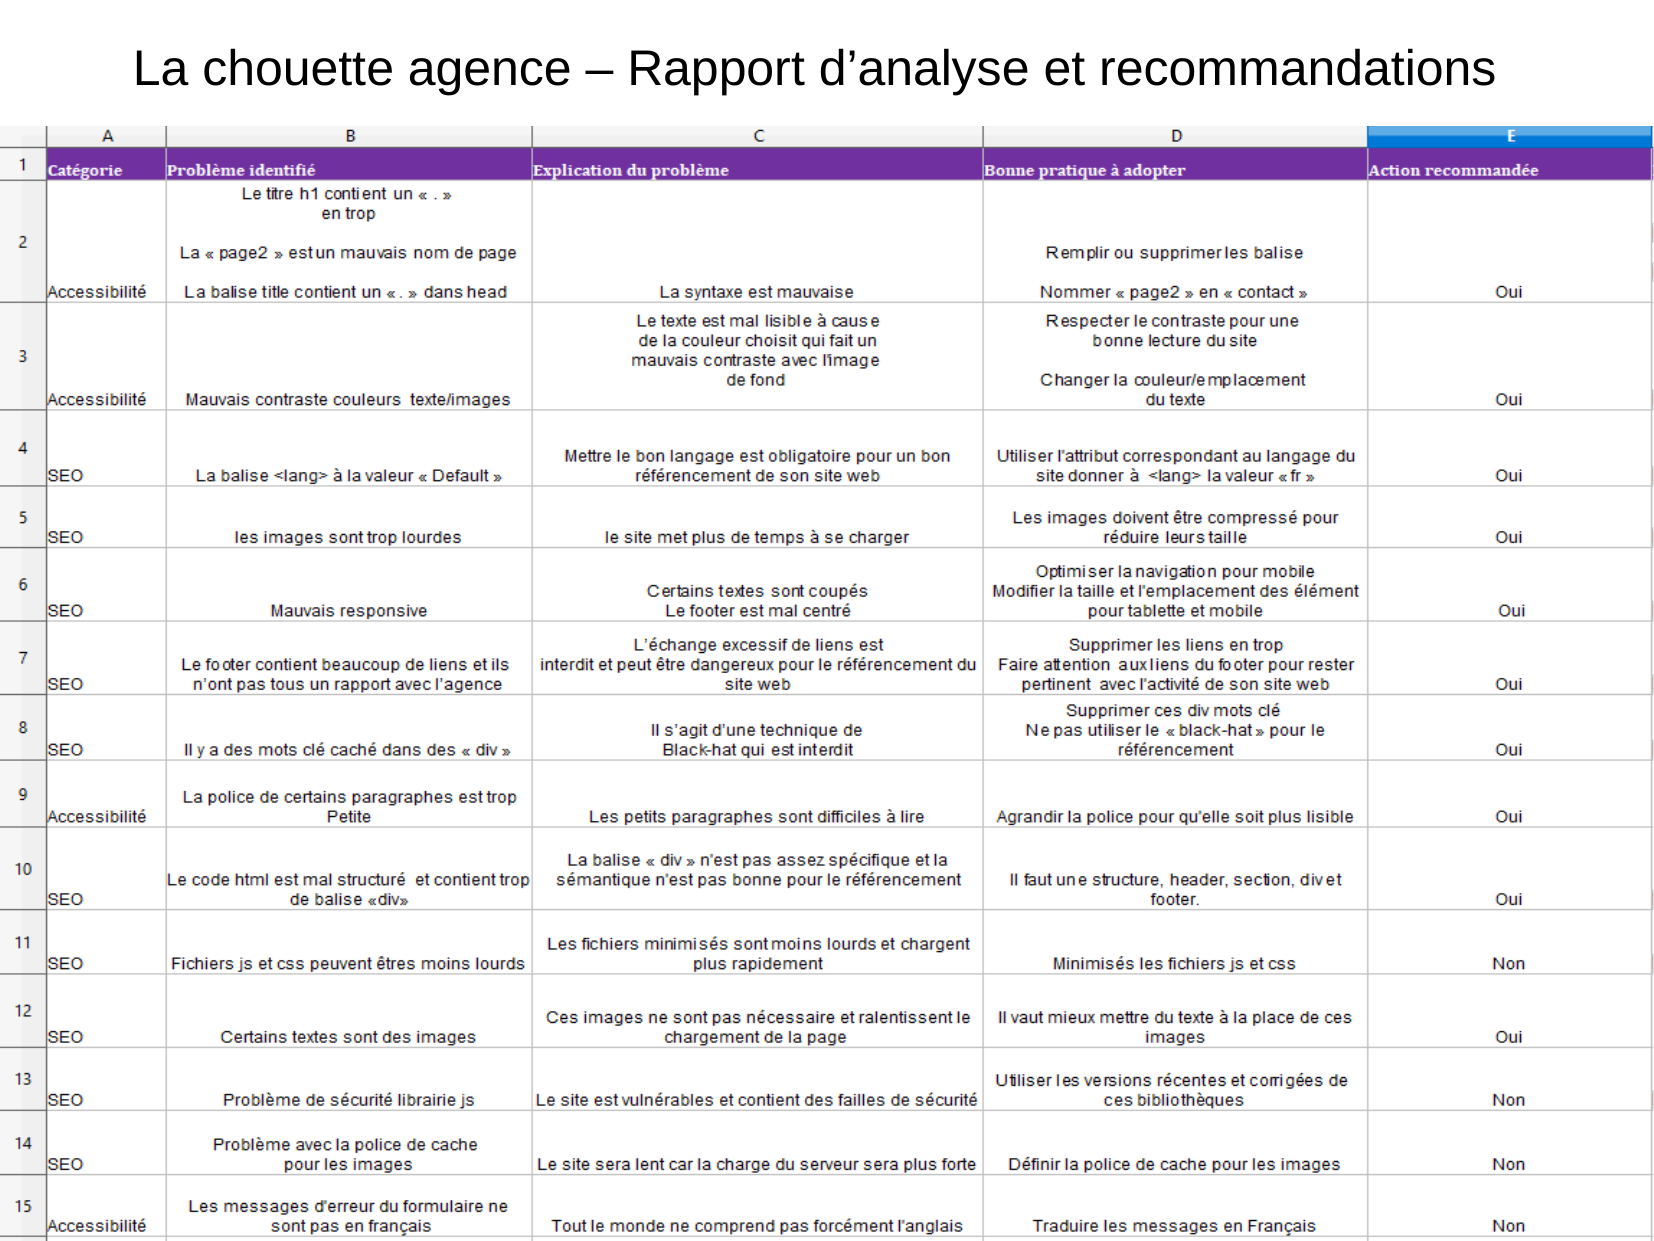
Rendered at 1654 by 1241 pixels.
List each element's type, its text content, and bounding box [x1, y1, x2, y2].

title La chouette agence – Rapport d’analyse et recommandations [70, 0, 1559, 126]
picture [0, 126, 1654, 1241]
